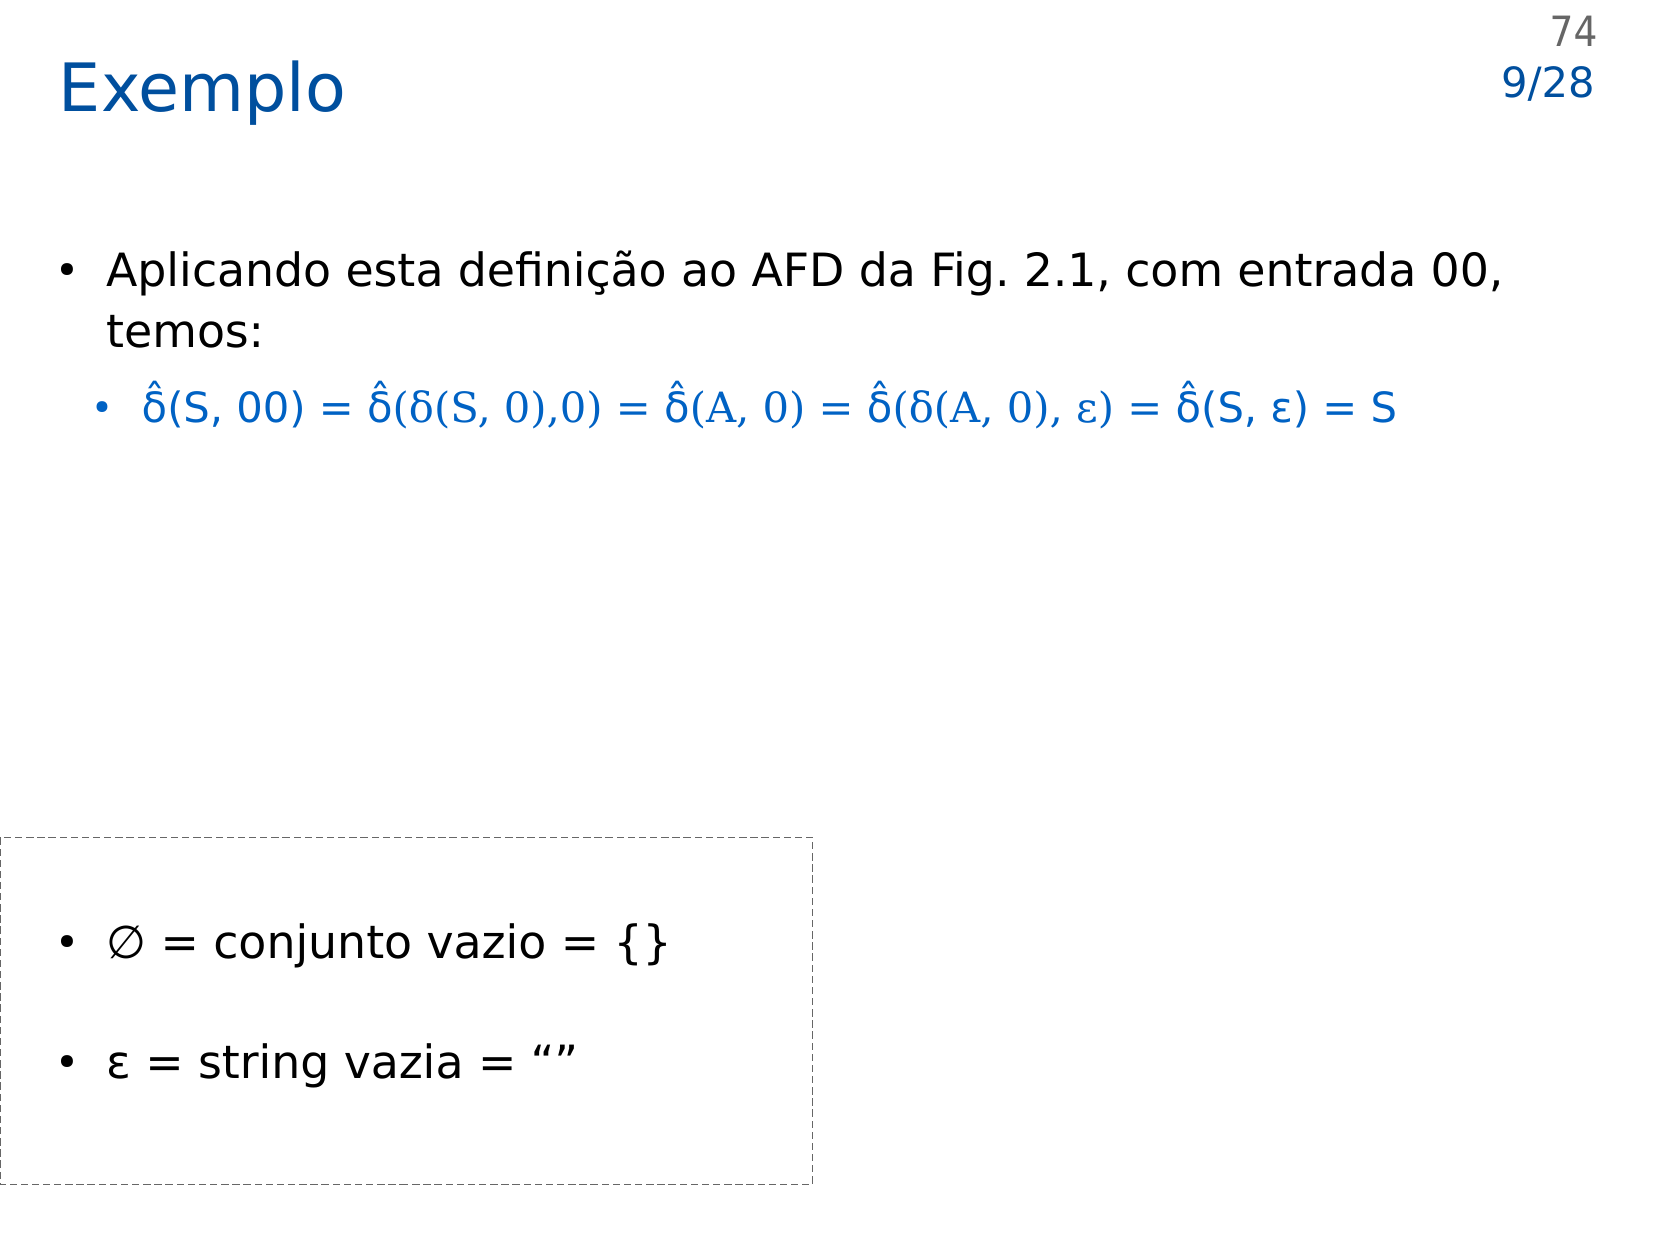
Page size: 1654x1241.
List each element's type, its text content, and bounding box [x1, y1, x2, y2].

title Exemplo [59, 29, 1625, 148]
list Aplicando esta definição ao AFD da Fig. 2.1, com entrada 00, temos: δ̂(S, 00) = δ̂(δ(S, 0),0) = δ̂(A, 0) = δ̂(δ(A, 0), ε) = δ̂(S, ε) = S ∅ = conjunto vazio = {} ε = string vazia = “” [59, 236, 1595, 1211]
text_box 74 [1375, 0, 1613, 64]
